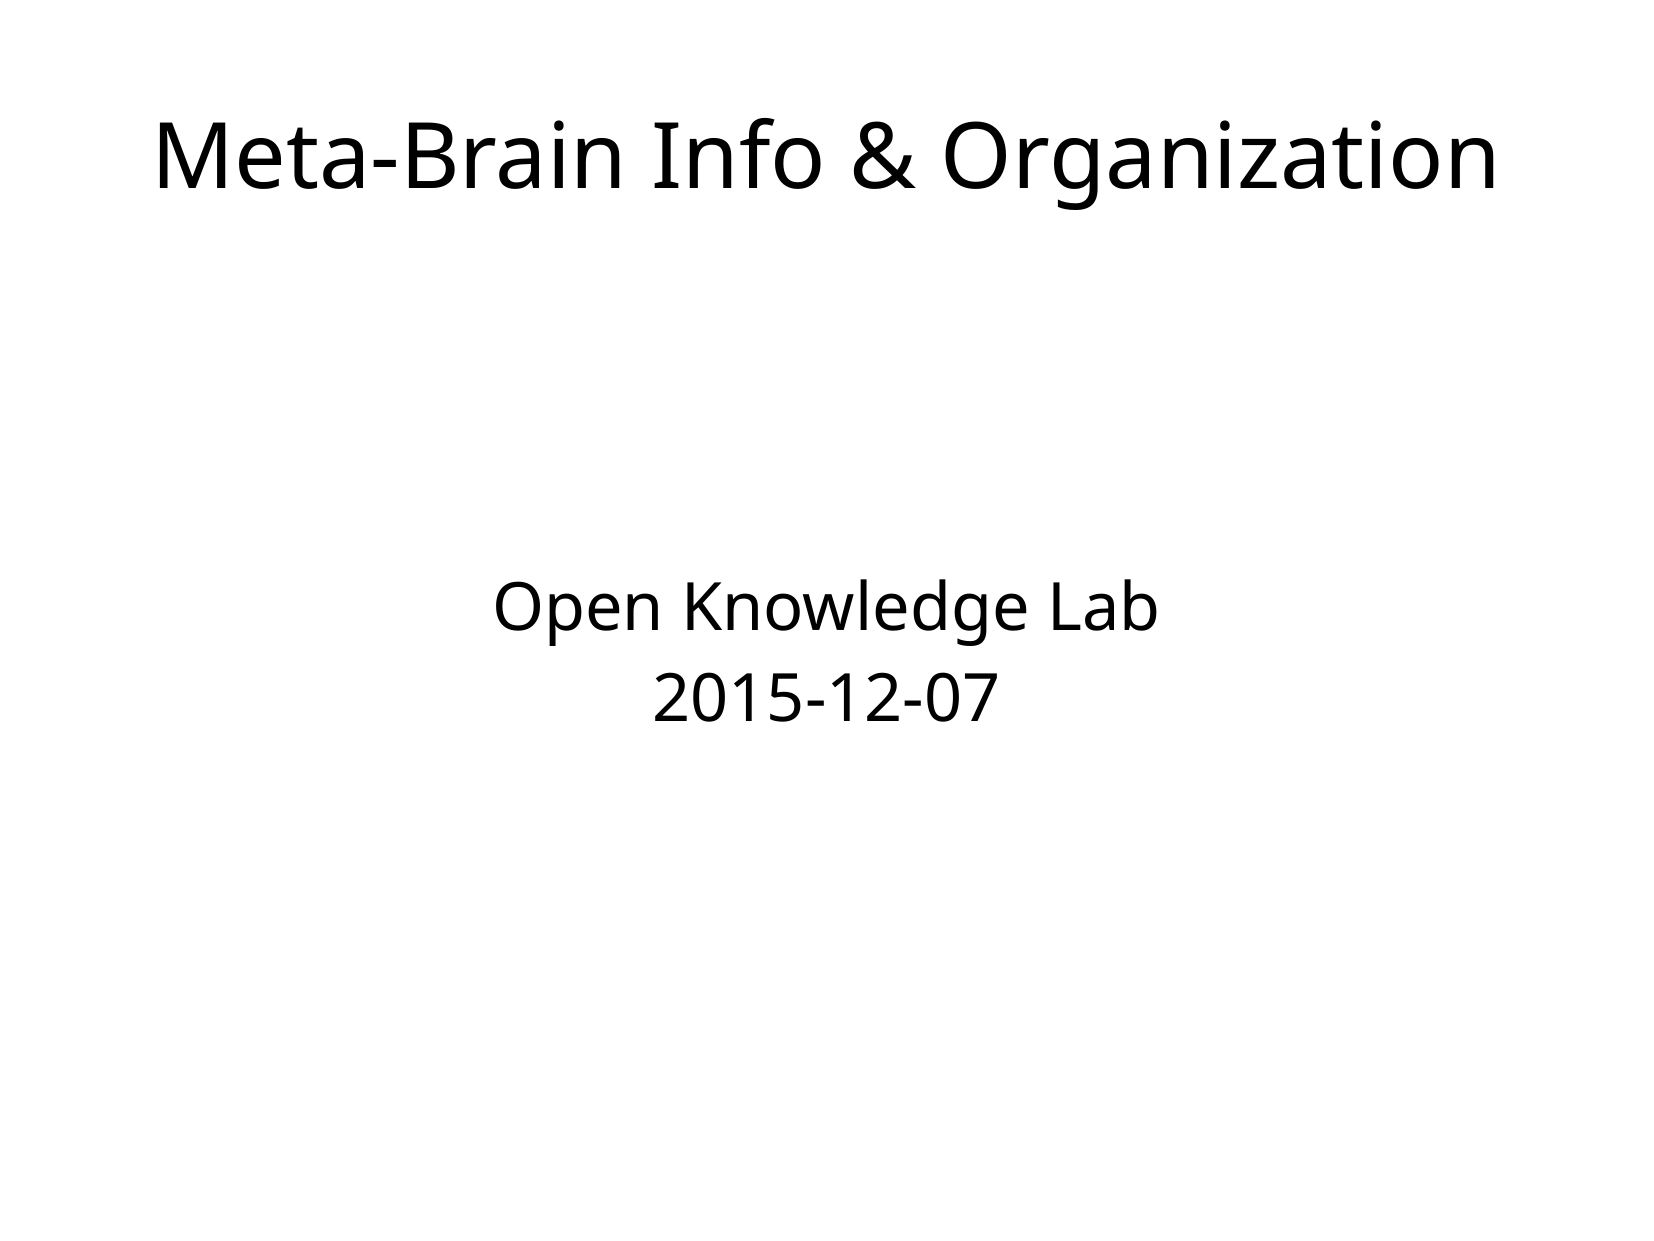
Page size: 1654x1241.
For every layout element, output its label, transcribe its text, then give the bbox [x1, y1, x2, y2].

subtitle Open Knowledge Lab 2015-12-07 [82, 290, 1571, 1010]
title Meta-Brain Info & Organization [82, 49, 1571, 257]
